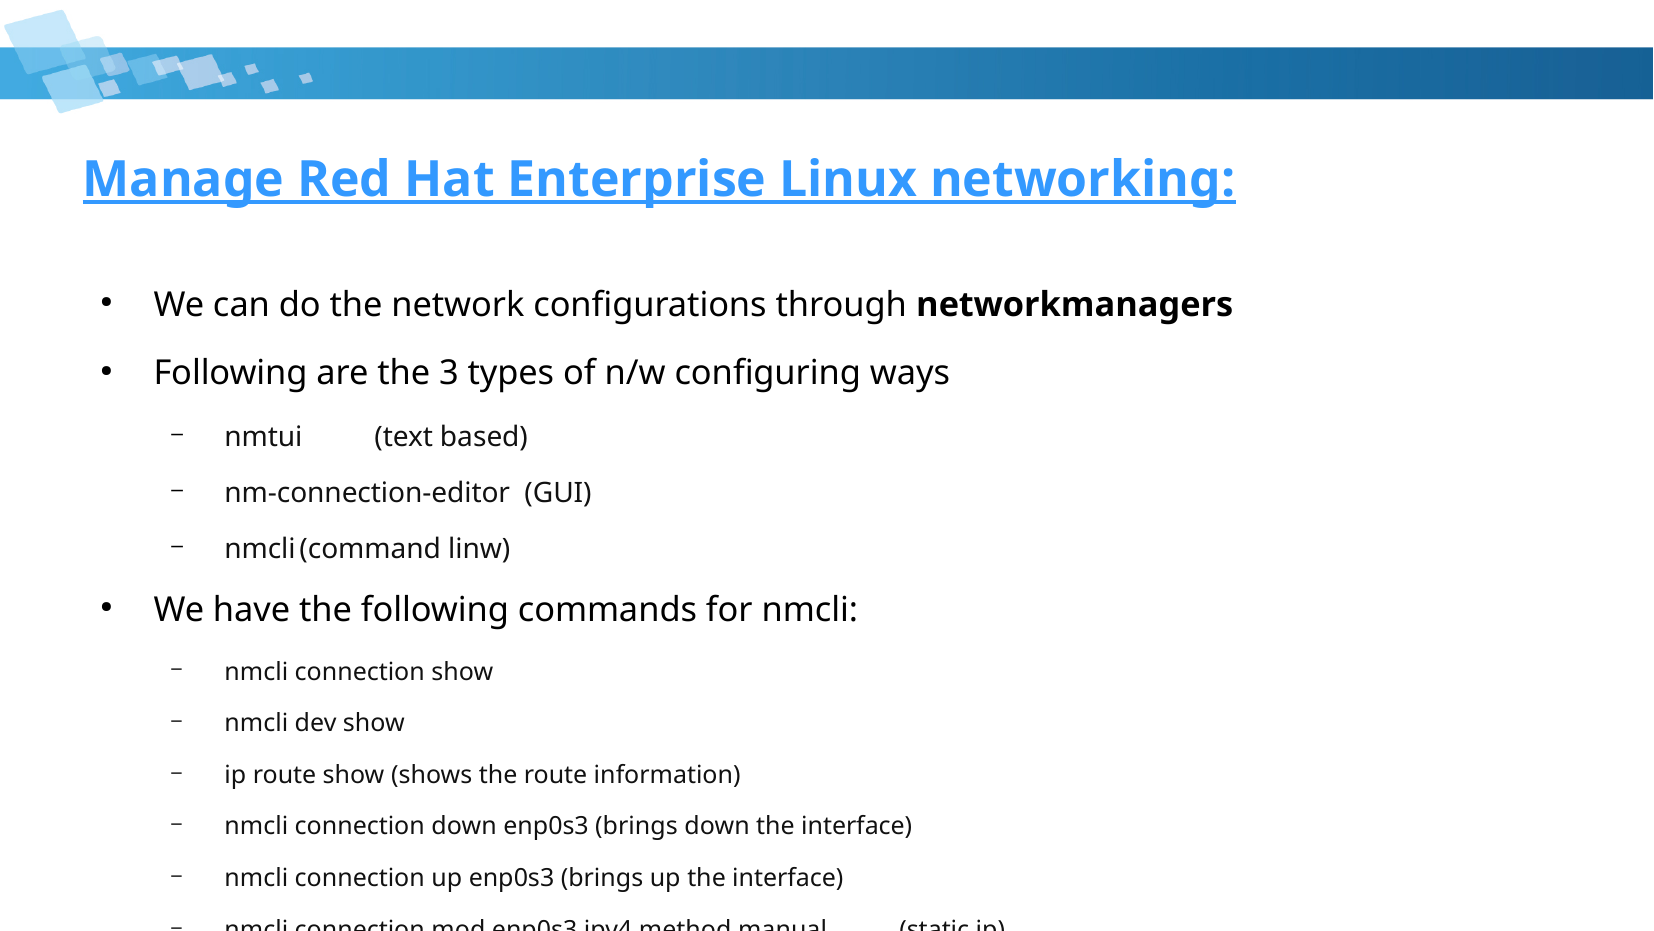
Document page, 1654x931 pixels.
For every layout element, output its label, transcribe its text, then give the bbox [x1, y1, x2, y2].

list We can do the network configurations through networkmanagers Following are the 3 types of n/w configuring ways nmtui (text based) nm-connection-editor (GUI) nmcli (command linw) We have the following commands for nmcli: nmcli connection show nmcli dev show ip route show (shows the route information) nmcli connection down enp0s3 (brings down the interface) nmcli connection up enp0s3 (brings up the interface) nmcli connection mod enp0s3 ipv4.method manual (static ip) nmcli connection mod enp0s3 ipv4.address 192.168.0.24 gw4 192.168.0.1 (static ip) [82, 279, 1571, 927]
title Manage Red Hat Enterprise Linux networking: [82, 99, 1571, 255]
picture [0, 0, 1653, 929]
